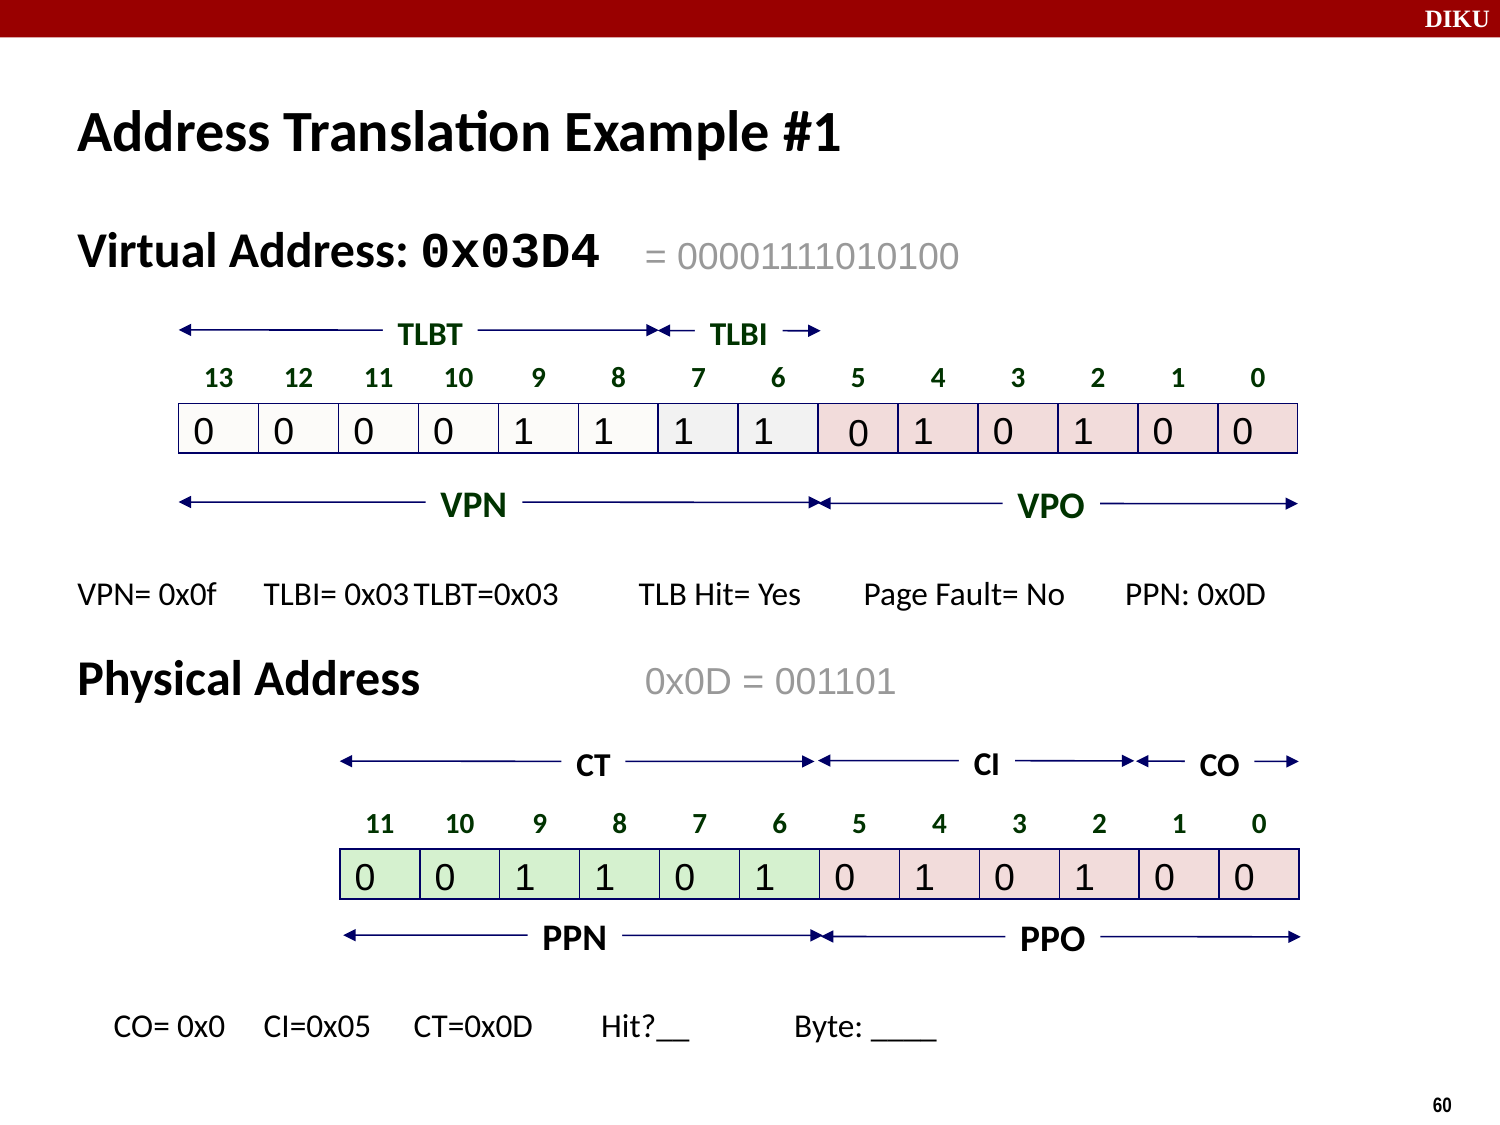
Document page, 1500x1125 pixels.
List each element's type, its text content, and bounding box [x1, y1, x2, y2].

text_box 1 [579, 849, 659, 899]
text_box 1 [498, 404, 578, 454]
text_box 1 [1059, 849, 1139, 899]
text_box 0 [1217, 404, 1298, 454]
text_box PPN [527, 911, 623, 971]
text_box VPO [1002, 479, 1100, 540]
text_box 6 [739, 798, 819, 849]
text_box 0 [258, 404, 338, 454]
text_box 1 [898, 404, 978, 454]
text_box 0 [339, 849, 419, 899]
text_box 2 [1059, 798, 1139, 849]
text_box VPN [425, 478, 523, 538]
text_box 5 [818, 353, 898, 404]
text_box 10 [419, 798, 499, 849]
text_box 1 [578, 404, 658, 454]
text_box 1 [739, 849, 819, 899]
text_box [875, 404, 898, 454]
text_box 0 [1219, 798, 1300, 849]
text_box 0 [1139, 849, 1219, 899]
text_box 13 [178, 353, 258, 404]
text_box [818, 404, 840, 454]
text_box 0 [418, 404, 498, 454]
text_box 0x0D = 001101 [630, 653, 976, 711]
text_box 12 [258, 353, 338, 404]
text_box 7 [658, 353, 738, 404]
text_box 3 [978, 353, 1058, 404]
text_box CI [958, 740, 1015, 795]
text_box 0 [1217, 353, 1298, 404]
text_box Virtual Address: 0x03D4 VPN= 0x0f TLBI= 0x03 TLBT=0x03 TLB Hit= Yes Page Fault= No PPN: 0x0D Physical Address CO= 0x0 CI=0x05 CT=0x0D Hit?__ Byte: ____ [62, 224, 1426, 1100]
text_box 4 [898, 353, 978, 404]
text_box TLBT [382, 309, 478, 364]
text_box 0 [840, 401, 875, 462]
text_box 0 [979, 849, 1059, 899]
text_box 0 [819, 849, 899, 899]
text_box 1 [658, 404, 738, 454]
text_box 0 [178, 404, 258, 454]
text_box CO [1184, 740, 1255, 796]
text_box 0 [419, 849, 499, 899]
text_box 7 [659, 798, 739, 849]
text_box 3 [979, 798, 1059, 849]
text_box 9 [499, 798, 579, 849]
text_box 10 [418, 353, 498, 404]
text_box 0 [1137, 404, 1217, 454]
text_box PPO [1005, 912, 1101, 973]
text_box 5 [819, 798, 899, 849]
text_box 1 [738, 404, 818, 454]
text_box 4 [899, 798, 979, 849]
text_box 9 [498, 353, 578, 404]
text_box 0 [978, 404, 1058, 454]
text_box 11 [339, 798, 419, 849]
text_box = 00001111010100 [630, 228, 976, 327]
text_box 1 [499, 849, 579, 899]
text_box 0 [1219, 849, 1300, 899]
text_box 2 [1058, 353, 1137, 404]
text_box TLBI [694, 327, 783, 365]
text_box 1 [1058, 404, 1137, 454]
text_box Address Translation Example #1 [62, 80, 1268, 175]
text_box 1 [1137, 353, 1217, 404]
text_box 1 [1139, 798, 1219, 849]
text_box 0 [659, 849, 739, 899]
text_box 6 [738, 353, 818, 404]
text_box 1 [899, 849, 979, 899]
text_box 11 [338, 353, 418, 404]
text_box CT [561, 740, 626, 796]
text_box 0 [338, 404, 418, 454]
text_box 8 [579, 798, 659, 849]
text_box 8 [578, 353, 658, 404]
